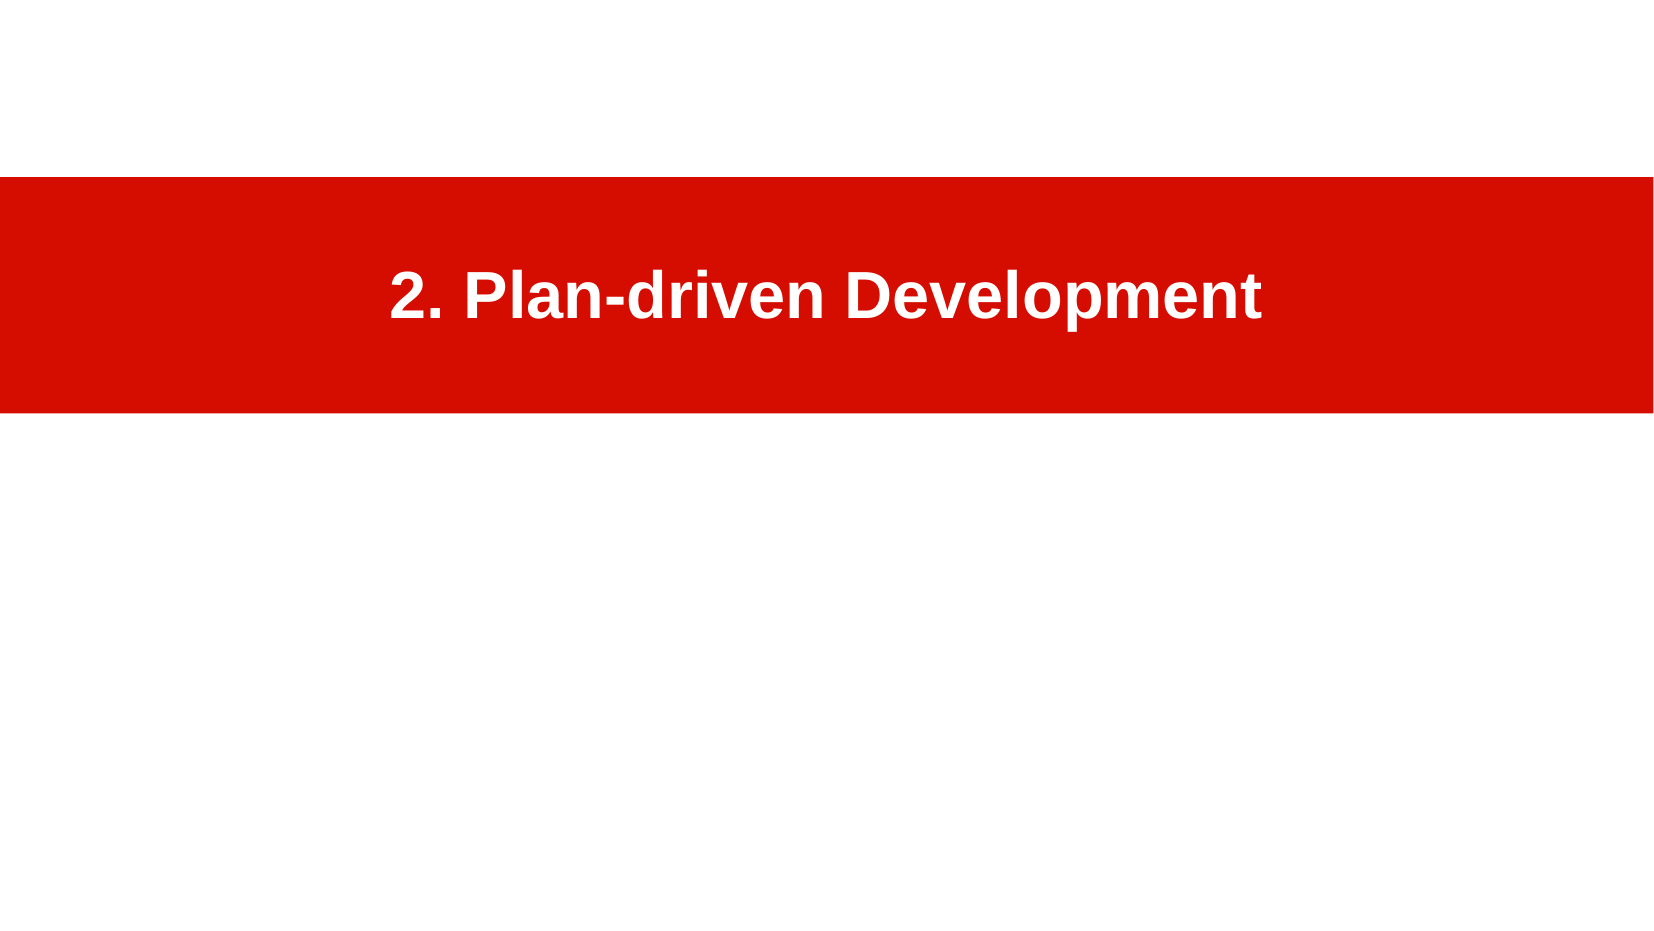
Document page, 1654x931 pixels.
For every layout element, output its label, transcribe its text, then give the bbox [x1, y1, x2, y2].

title 2. Plan-driven Development [0, 177, 1654, 414]
